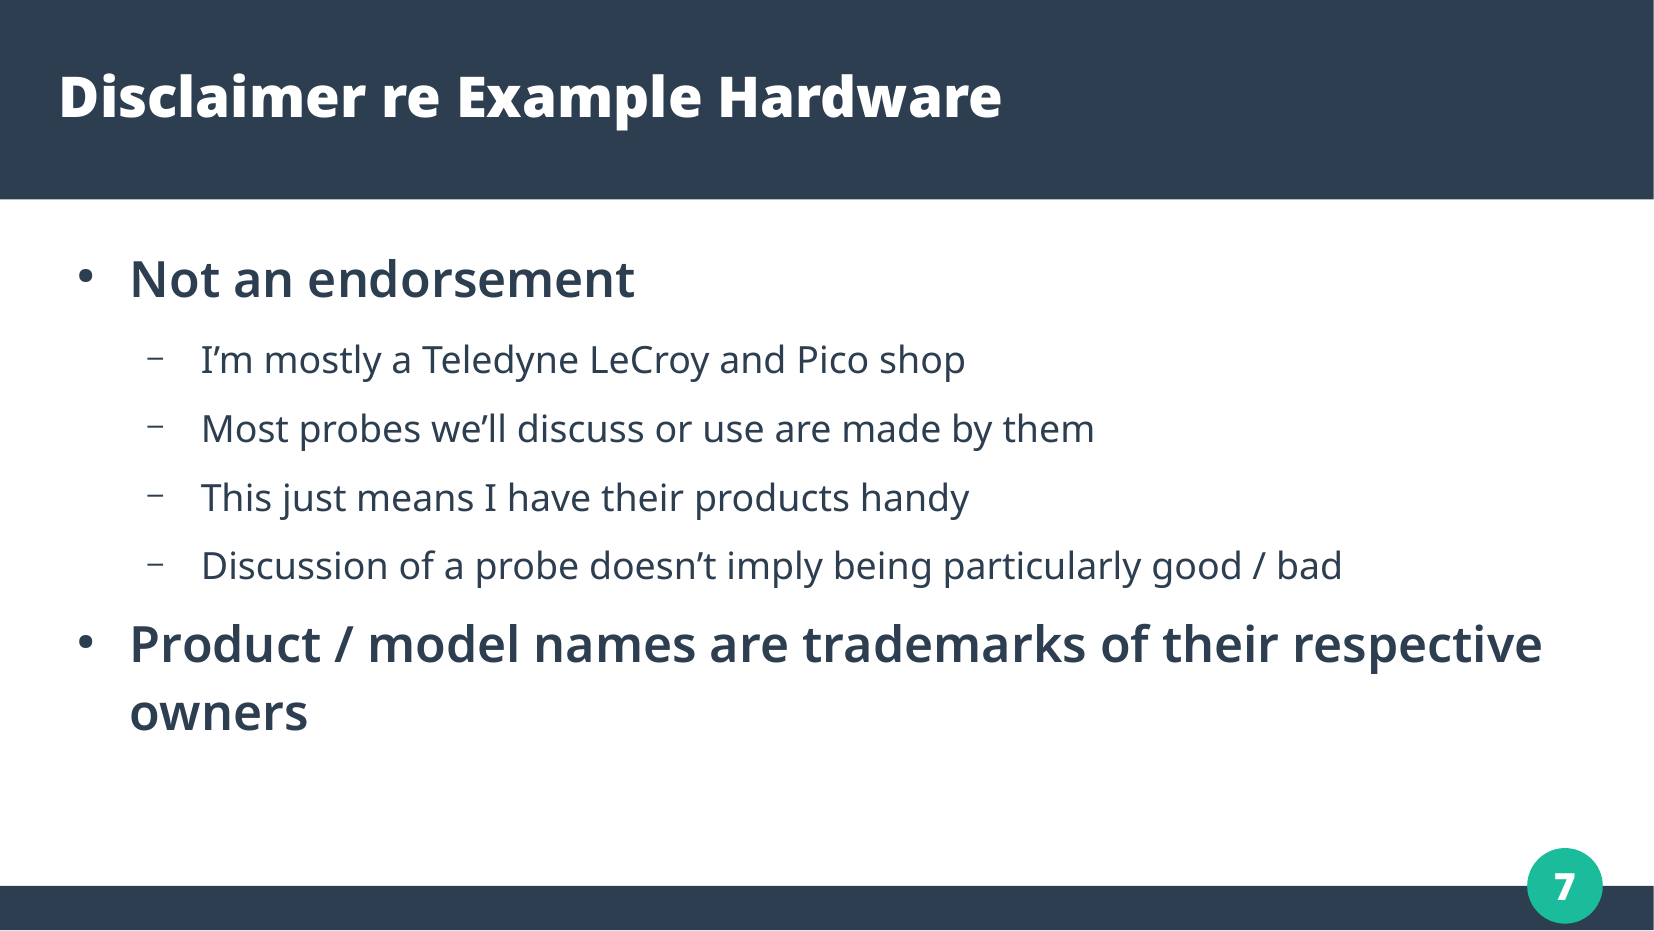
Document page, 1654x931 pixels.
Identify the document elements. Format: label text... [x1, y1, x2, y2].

list Not an endorsement I’m mostly a Teledyne LeCroy and Pico shop Most probes we’ll discuss or use are made by them This just means I have their products handy Discussion of a probe doesn’t imply being particularly good / bad Product / model names are trademarks of their respective owners [59, 243, 1595, 864]
title Disclaimer re Example Hardware [59, 37, 1595, 155]
